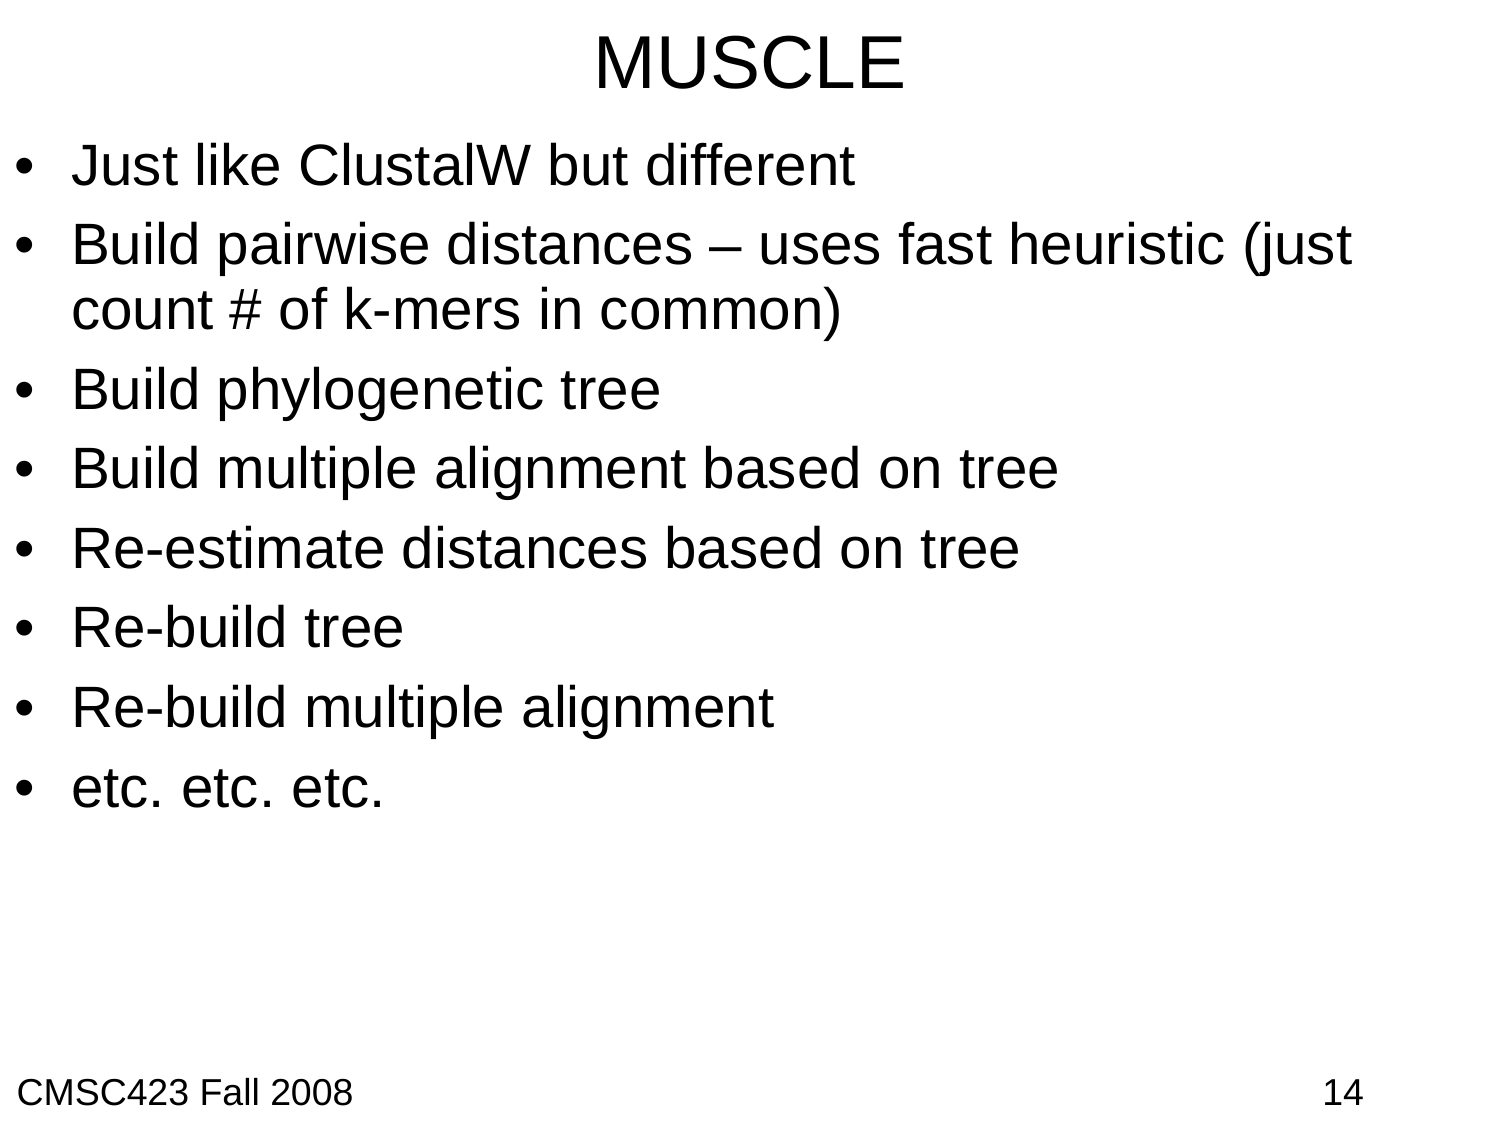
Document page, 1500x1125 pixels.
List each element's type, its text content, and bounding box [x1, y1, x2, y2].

title MUSCLE [0, 12, 1500, 113]
list Just like ClustalW but different Build pairwise distances – uses fast heuristic (just count # of k-mers in common) Build phylogenetic tree Build multiple alignment based on tree Re-estimate distances based on tree Re-build tree Re-build multiple alignment etc. etc. etc. [0, 124, 1500, 1125]
